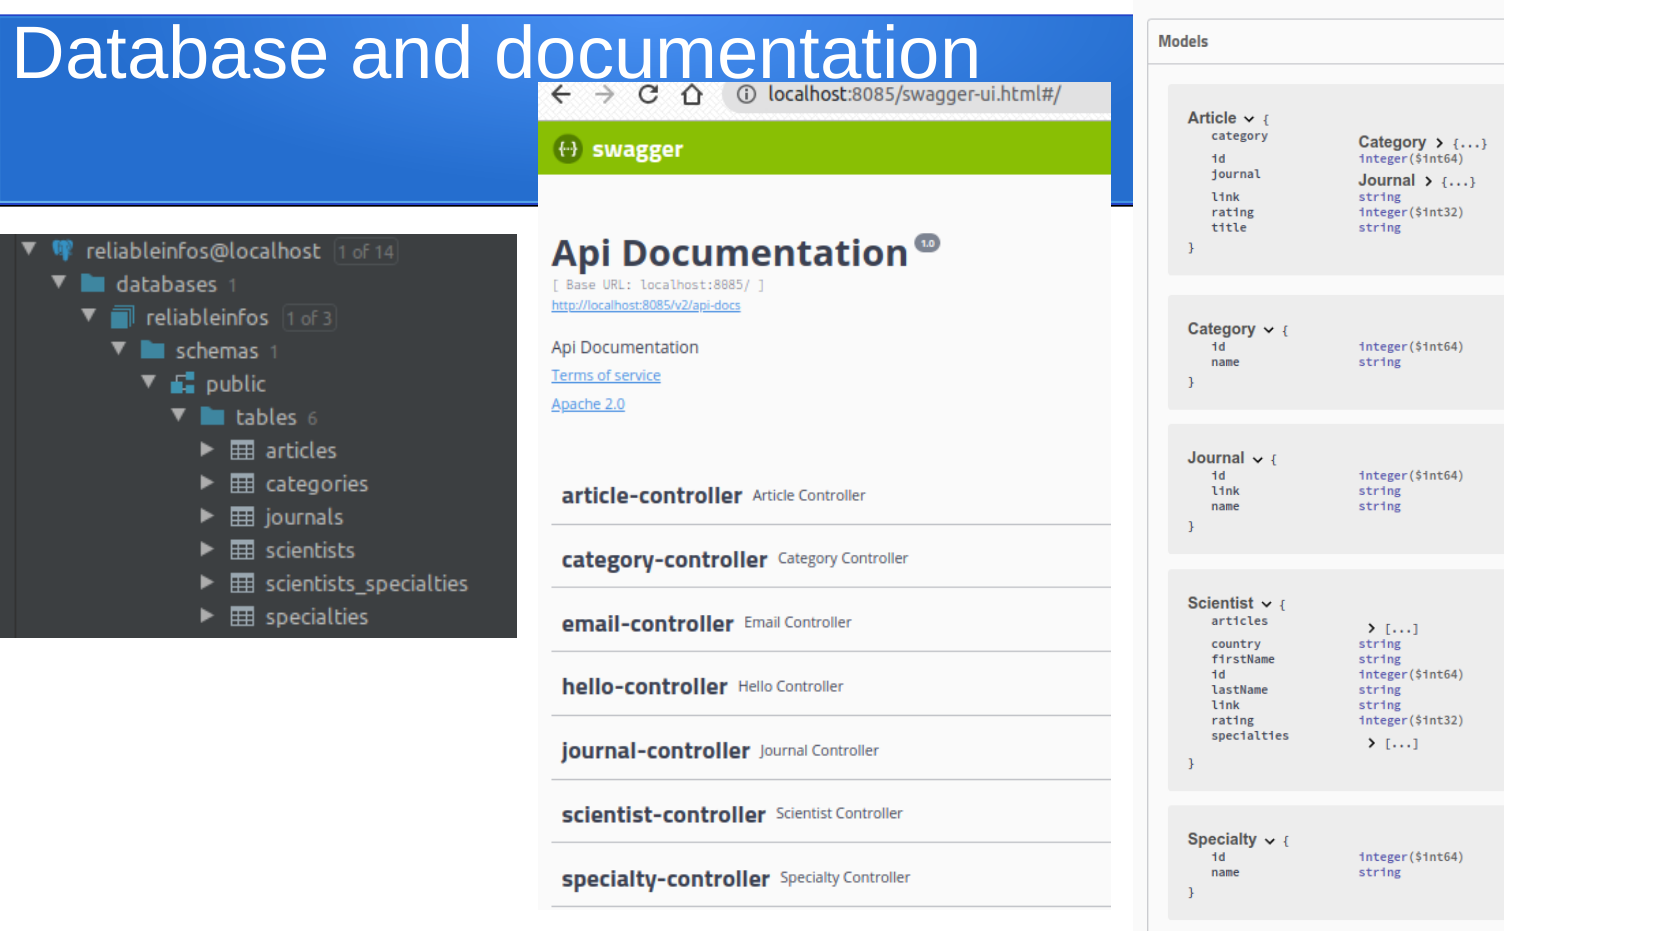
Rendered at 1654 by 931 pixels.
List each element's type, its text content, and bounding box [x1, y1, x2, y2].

picture [0, 234, 517, 638]
picture [538, 82, 1111, 910]
picture [1133, 0, 1504, 931]
title Database and documentation [11, 0, 1133, 130]
